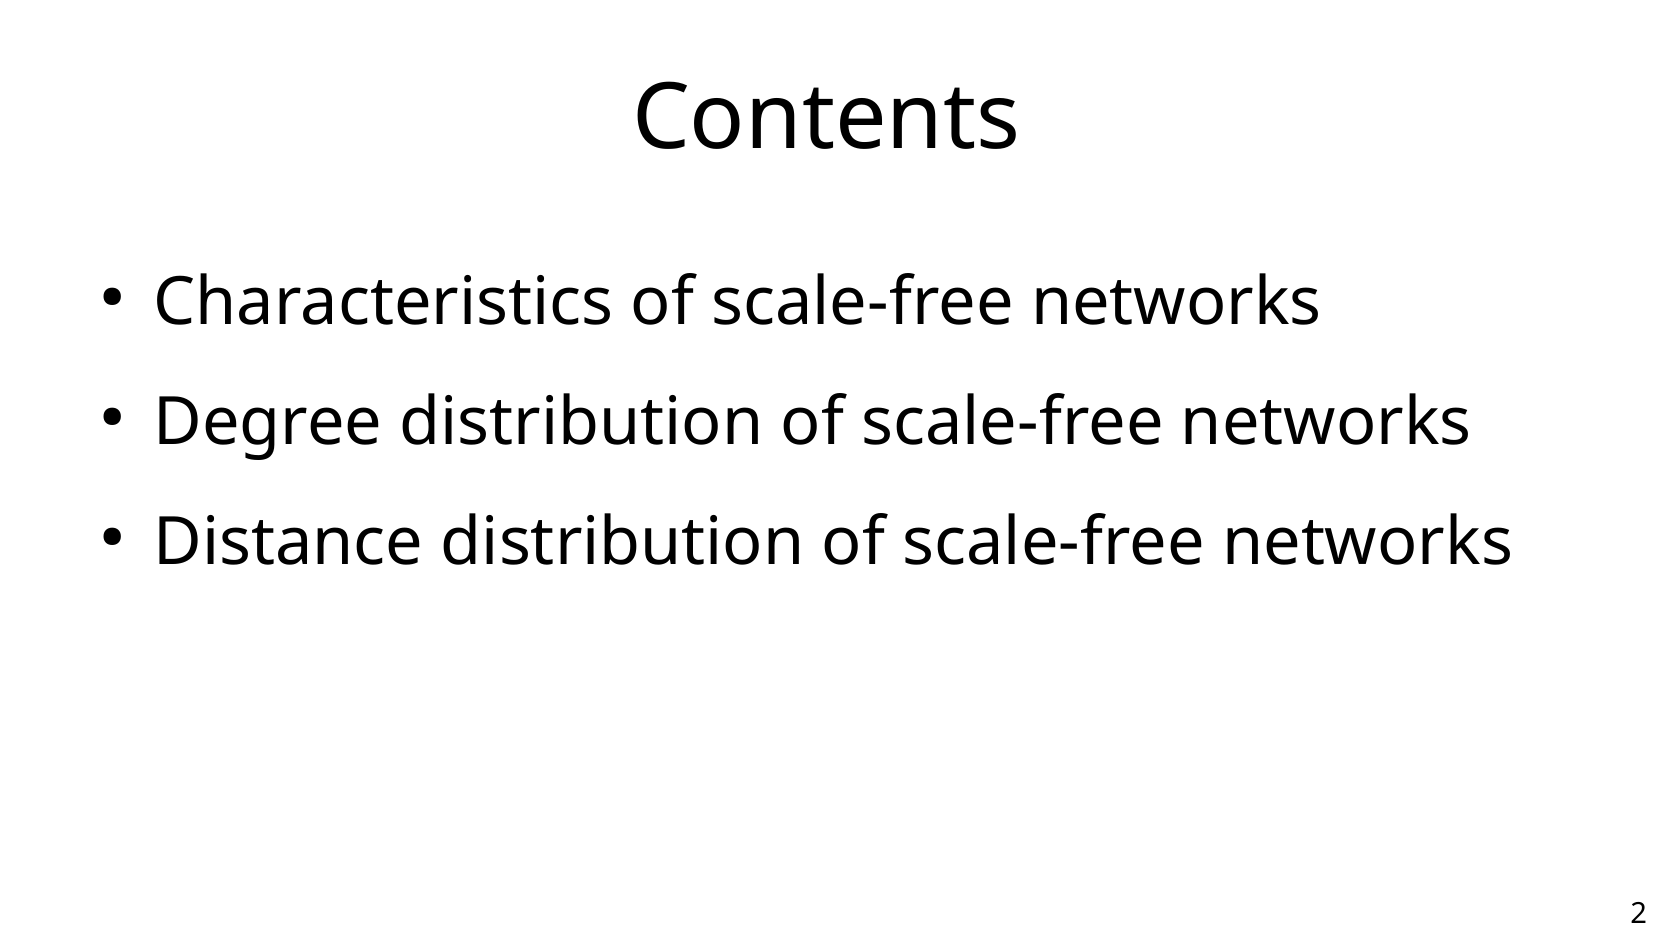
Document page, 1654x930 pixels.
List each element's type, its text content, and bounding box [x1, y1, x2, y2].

title Contents [82, 1, 1571, 225]
list Characteristics of scale-free networks Degree distribution of scale-free networks Distance distribution of scale-free networks [82, 252, 1571, 793]
